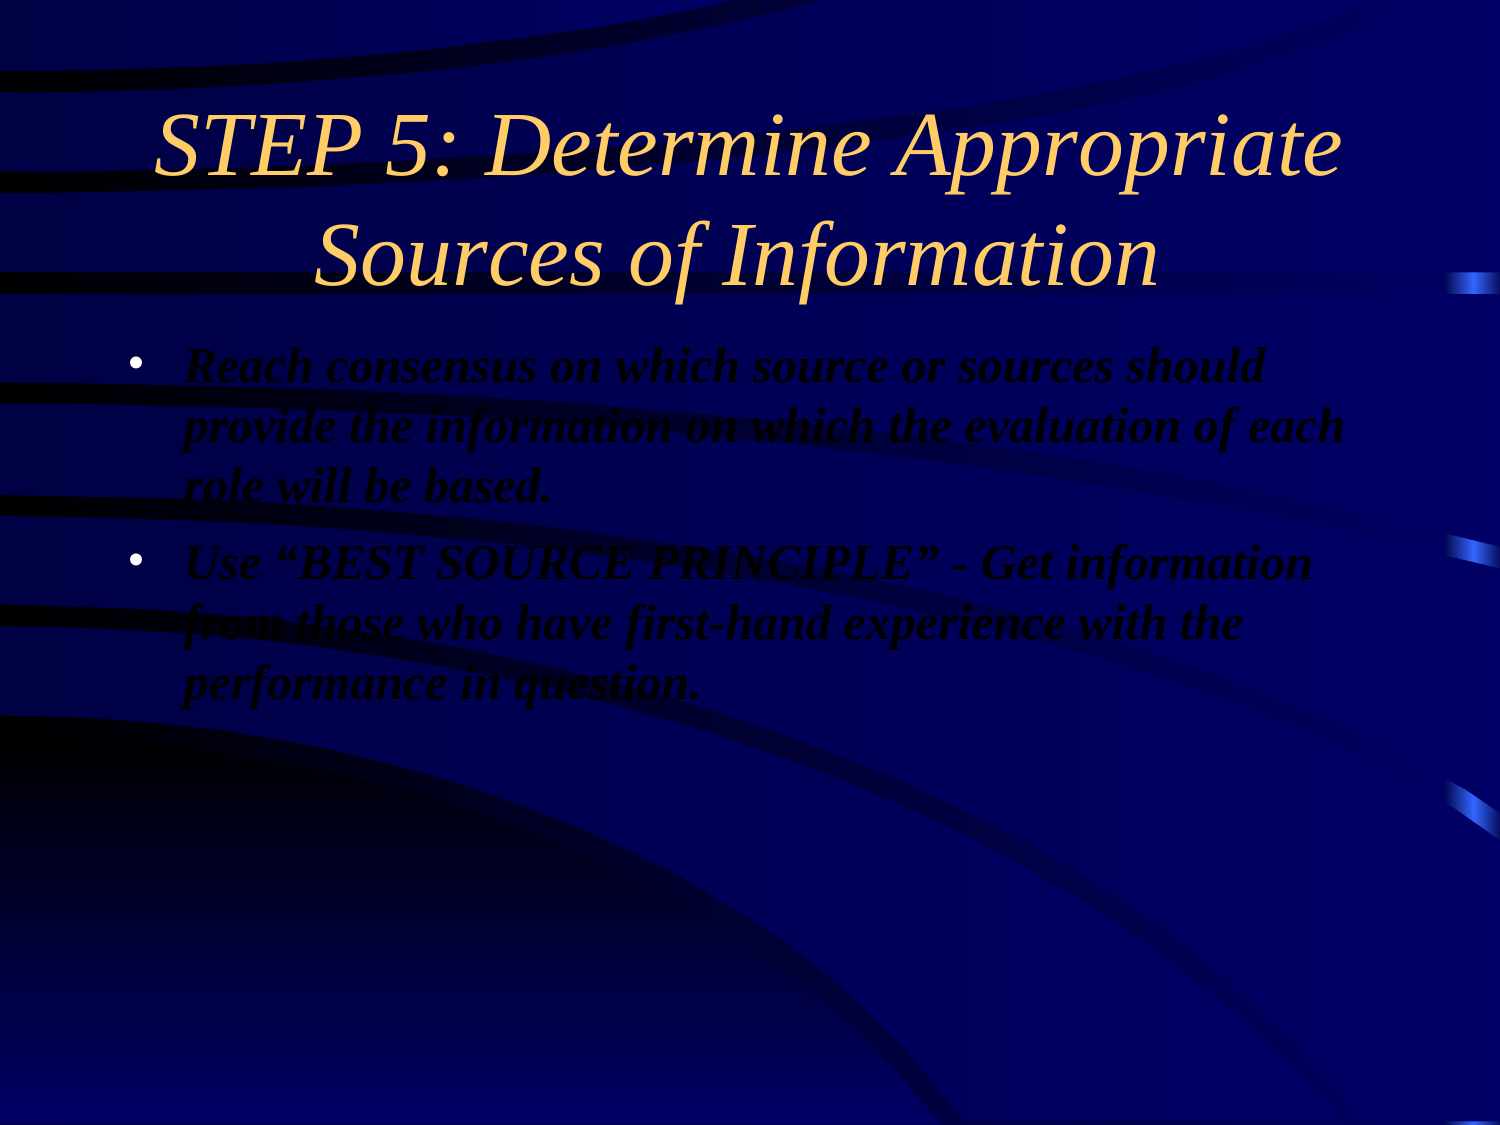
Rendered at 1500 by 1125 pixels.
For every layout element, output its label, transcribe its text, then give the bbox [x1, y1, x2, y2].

list Reach consensus on which source or sources should provide the information on which the evaluation of each role will be based. Use “BEST SOURCE PRINCIPLE” - Get information from those who have first-hand experience with the performance in question. [112, 324, 1388, 1000]
title STEP 5: Determine Appropriate Sources of Information [112, 99, 1388, 288]
